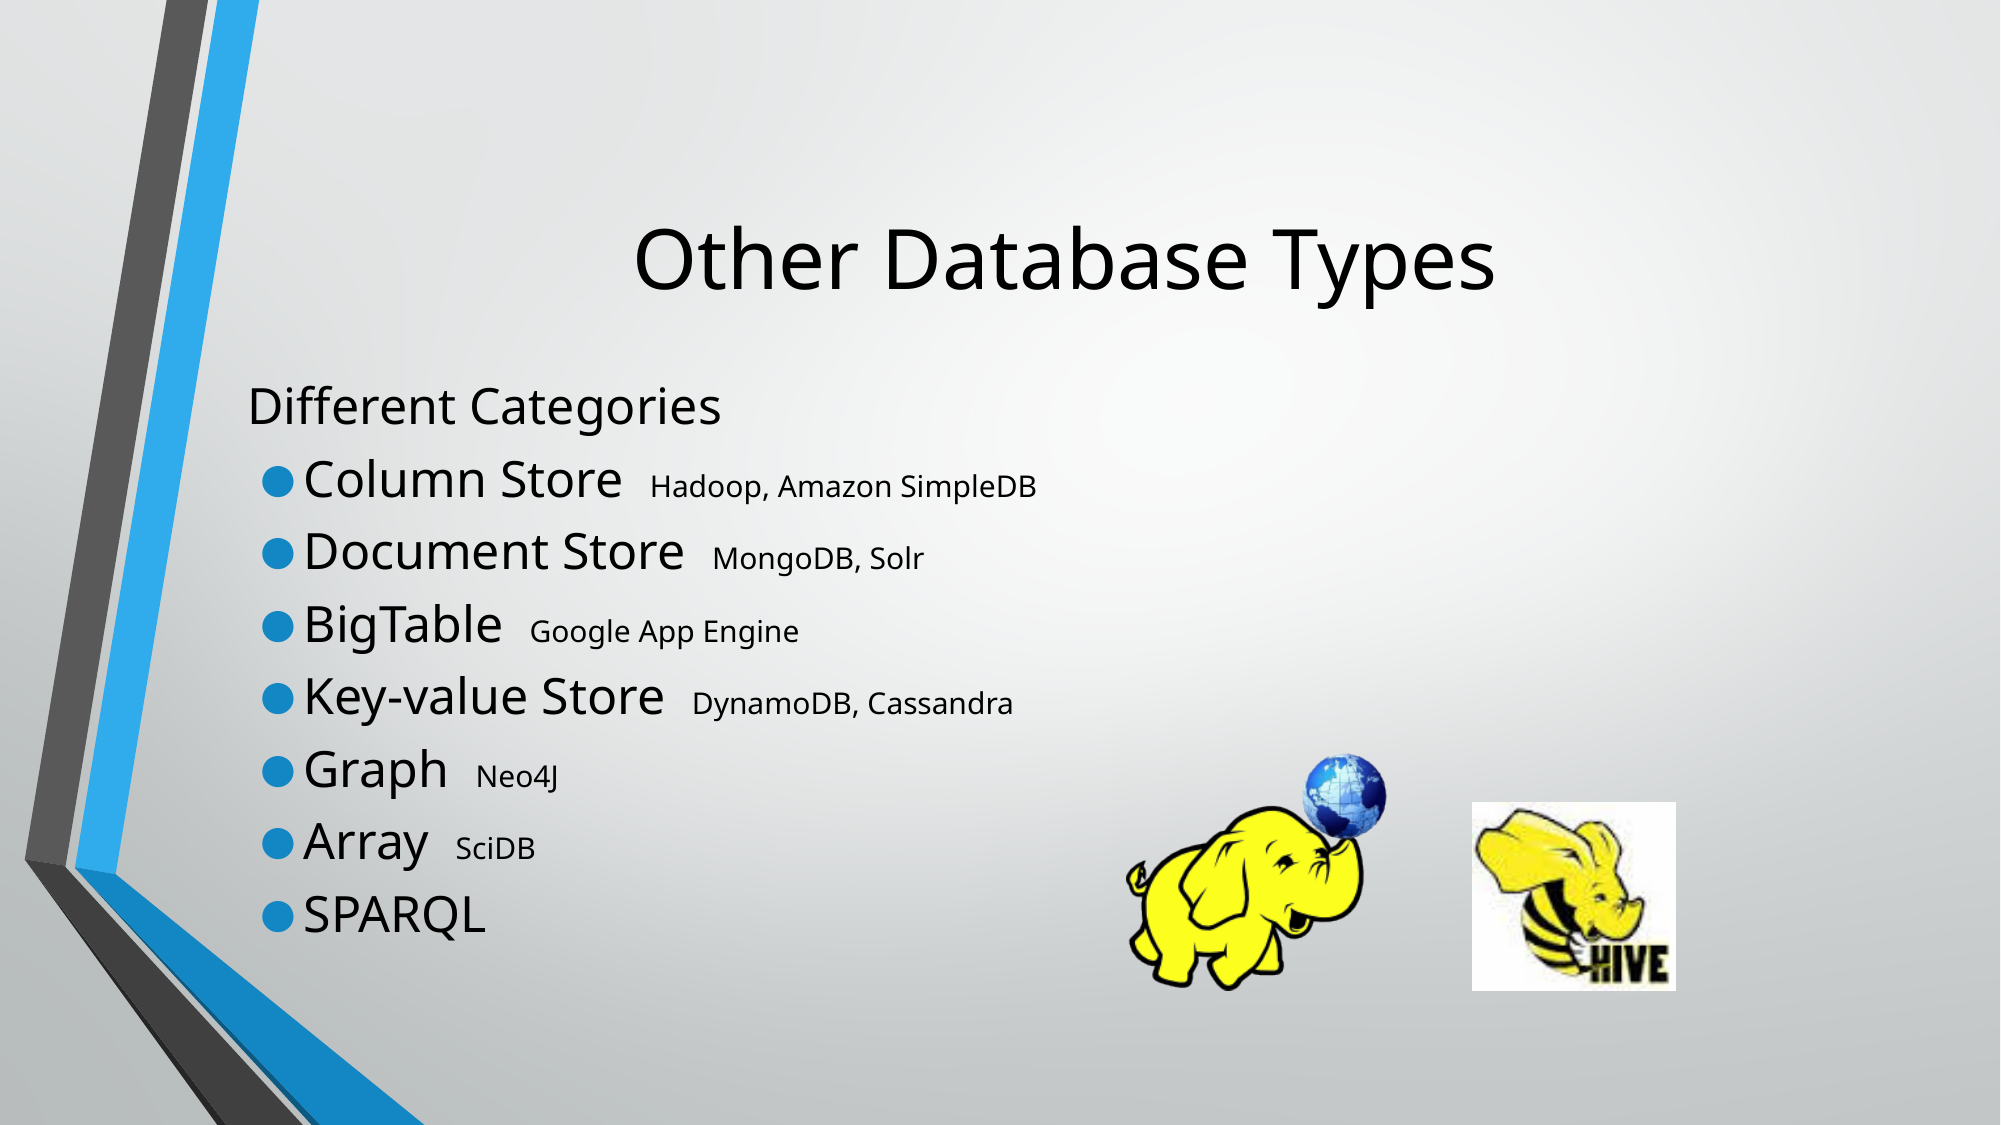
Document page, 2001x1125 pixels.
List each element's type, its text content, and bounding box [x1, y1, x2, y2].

picture [1126, 752, 1388, 991]
list Different Categories Column Store Hadoop, Amazon SimpleDB Document Store MongoDB, Solr BigTable Google App Engine Key-value Store DynamoDB, Cassandra Graph Neo4J Array SciDB SPARQL [185, 312, 1761, 1005]
title Other Database Types [243, 112, 1887, 400]
picture [1472, 802, 1676, 991]
